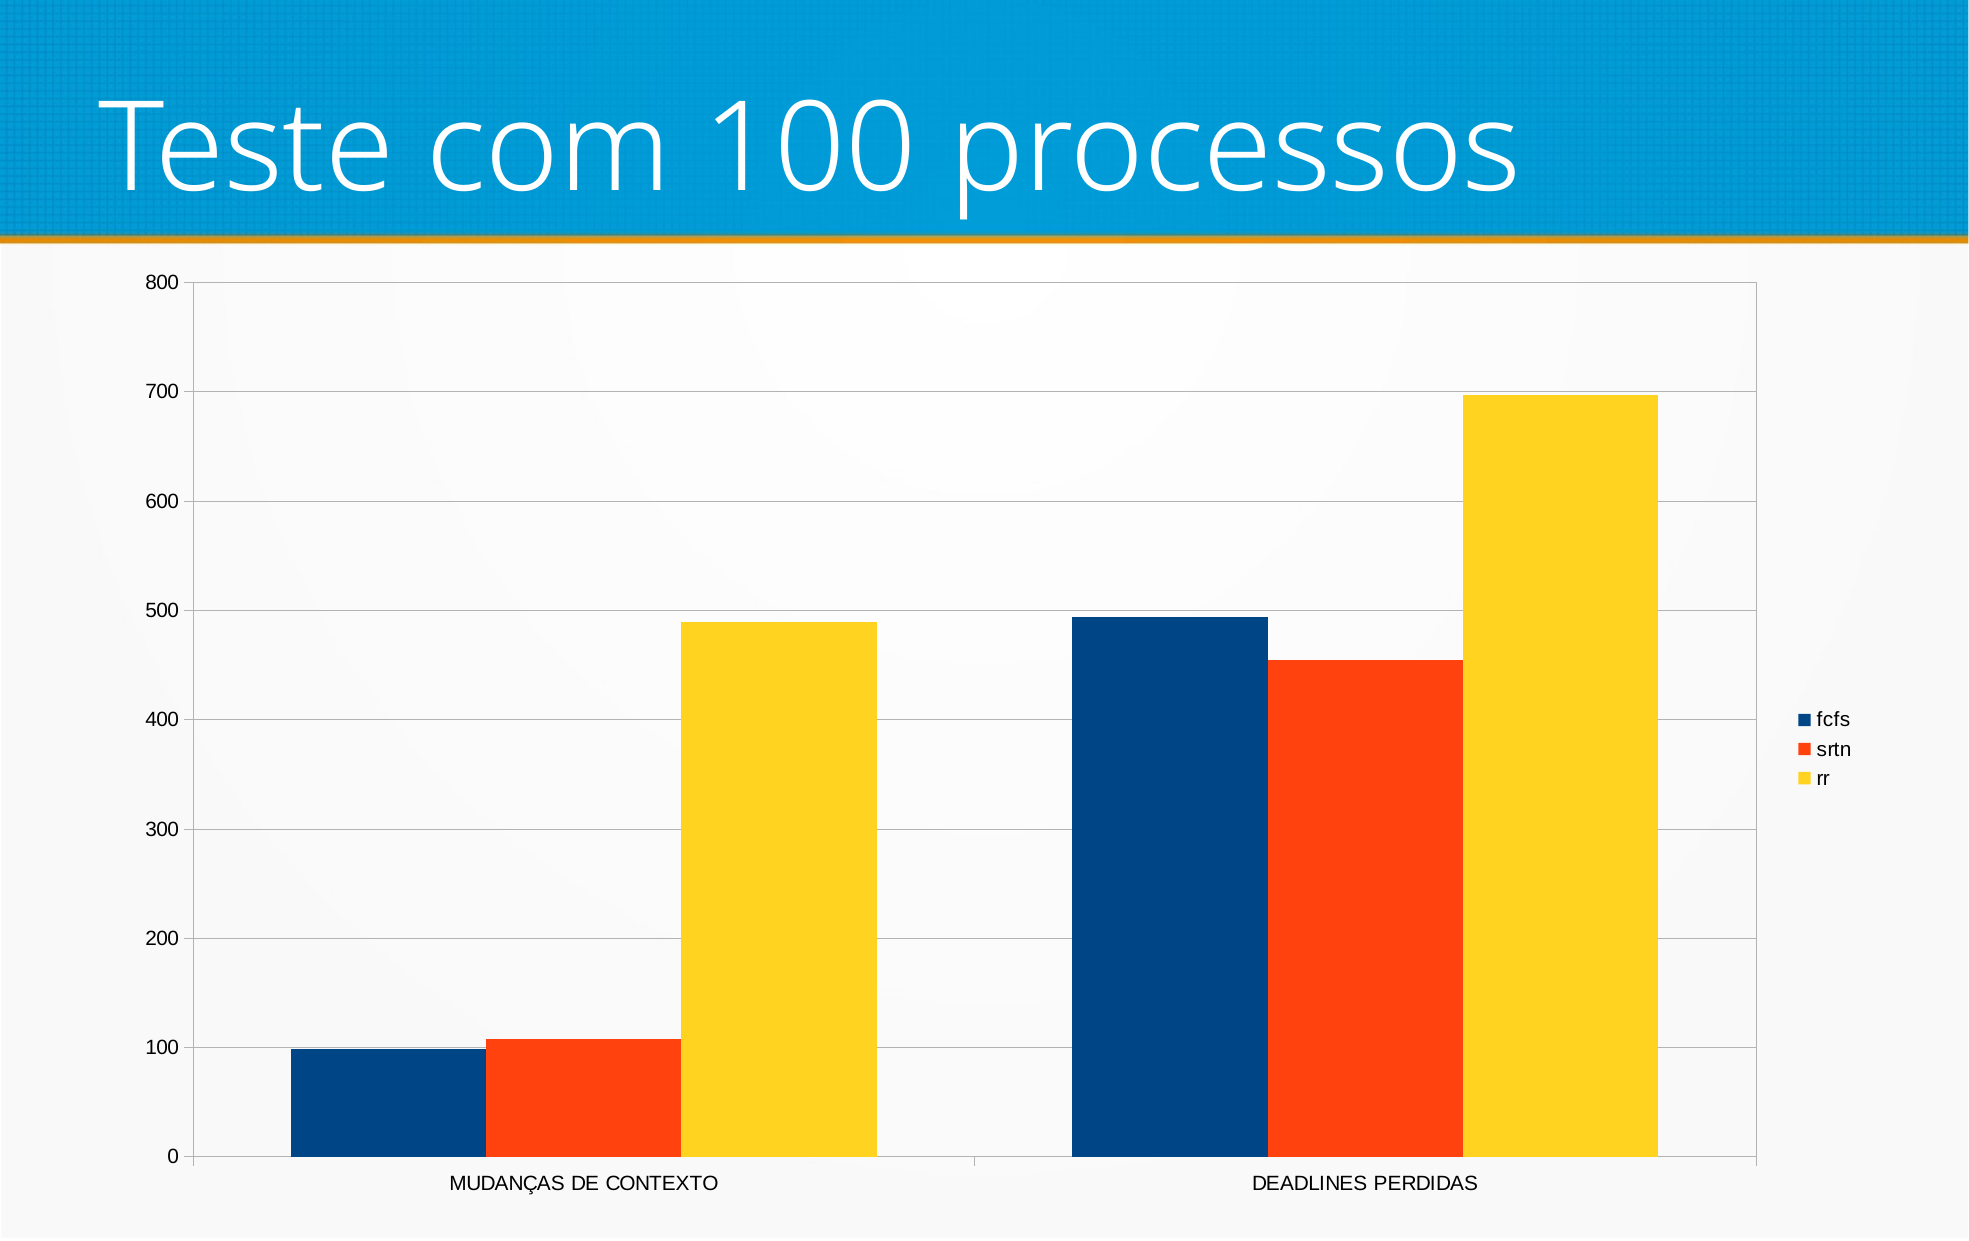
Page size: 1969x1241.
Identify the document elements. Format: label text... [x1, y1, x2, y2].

chart [110, 271, 1871, 1216]
title Teste com 100 processos [98, 19, 1870, 227]
picture [0, 233, 1969, 1241]
